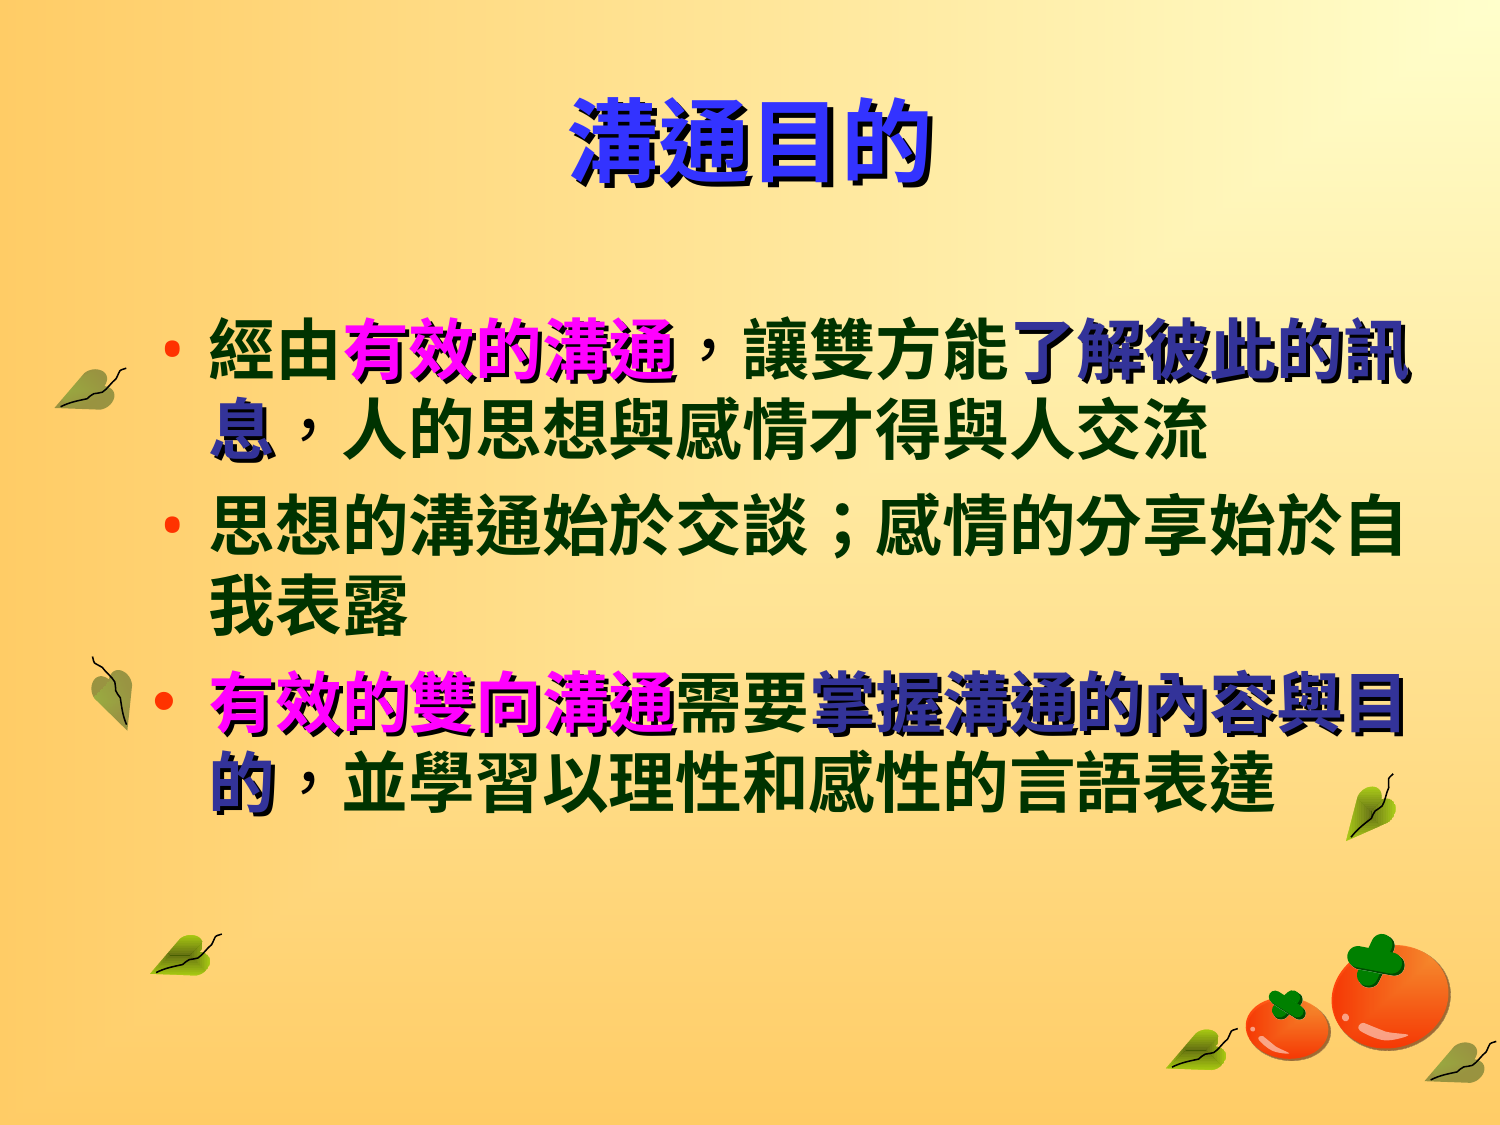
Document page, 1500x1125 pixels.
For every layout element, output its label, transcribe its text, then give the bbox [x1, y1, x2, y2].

picture [0, 0, 1500, 1125]
title 溝通目的 [75, 45, 1426, 233]
list 經由有效的溝通，讓雙方能了解彼此的訊息，人的思想與感情才得與人交流 思想的溝通始於交談；感情的分享始於自我表露 有效的雙向溝通需要掌握溝通的內容與目的，並學習以理性和感性的言語表達 [137, 299, 1438, 888]
